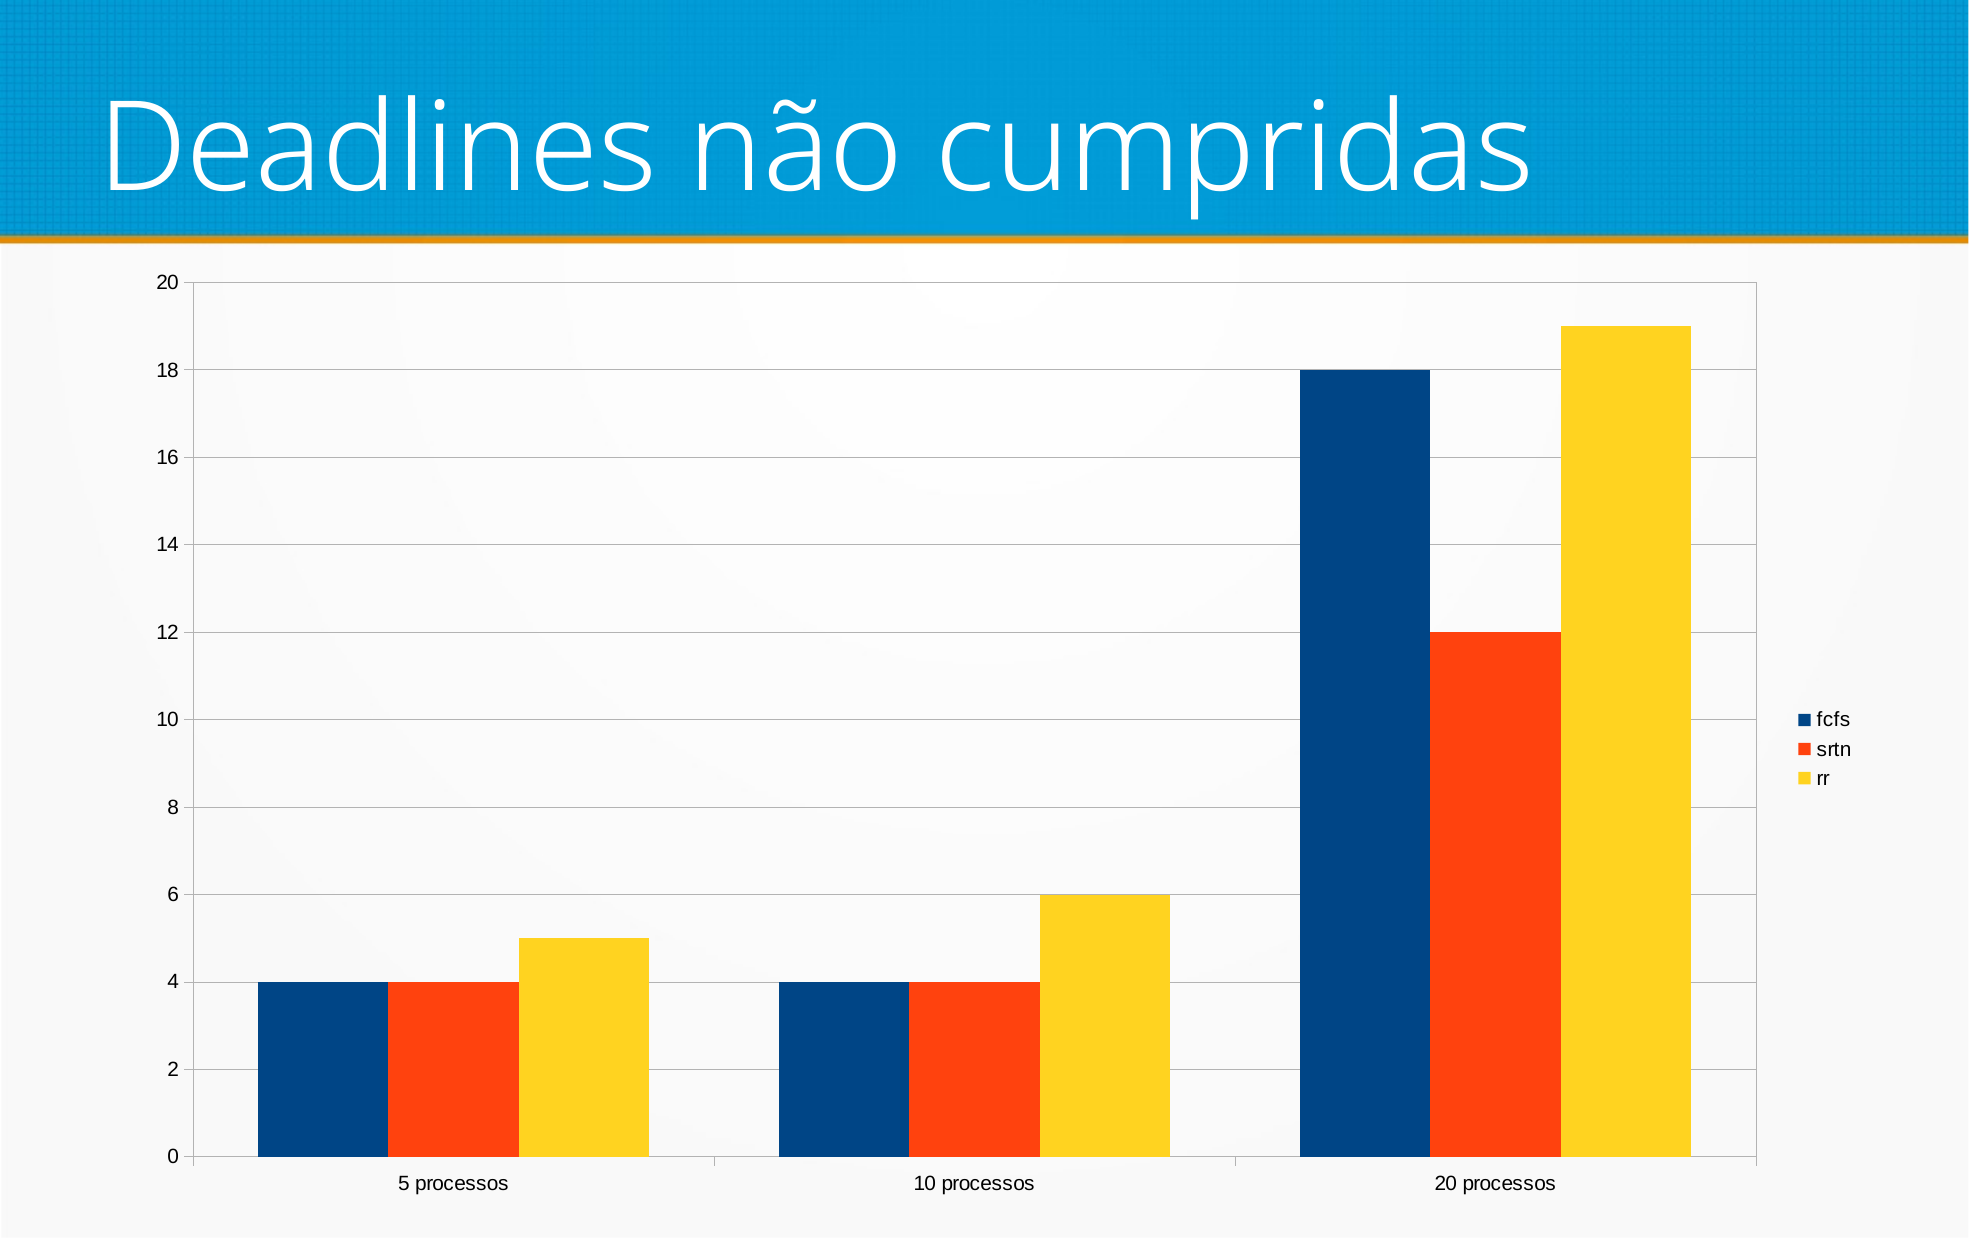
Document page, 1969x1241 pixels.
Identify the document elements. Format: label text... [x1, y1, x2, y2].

chart [110, 271, 1871, 1216]
title Deadlines não cumpridas [98, 19, 1870, 227]
picture [0, 233, 1969, 1241]
